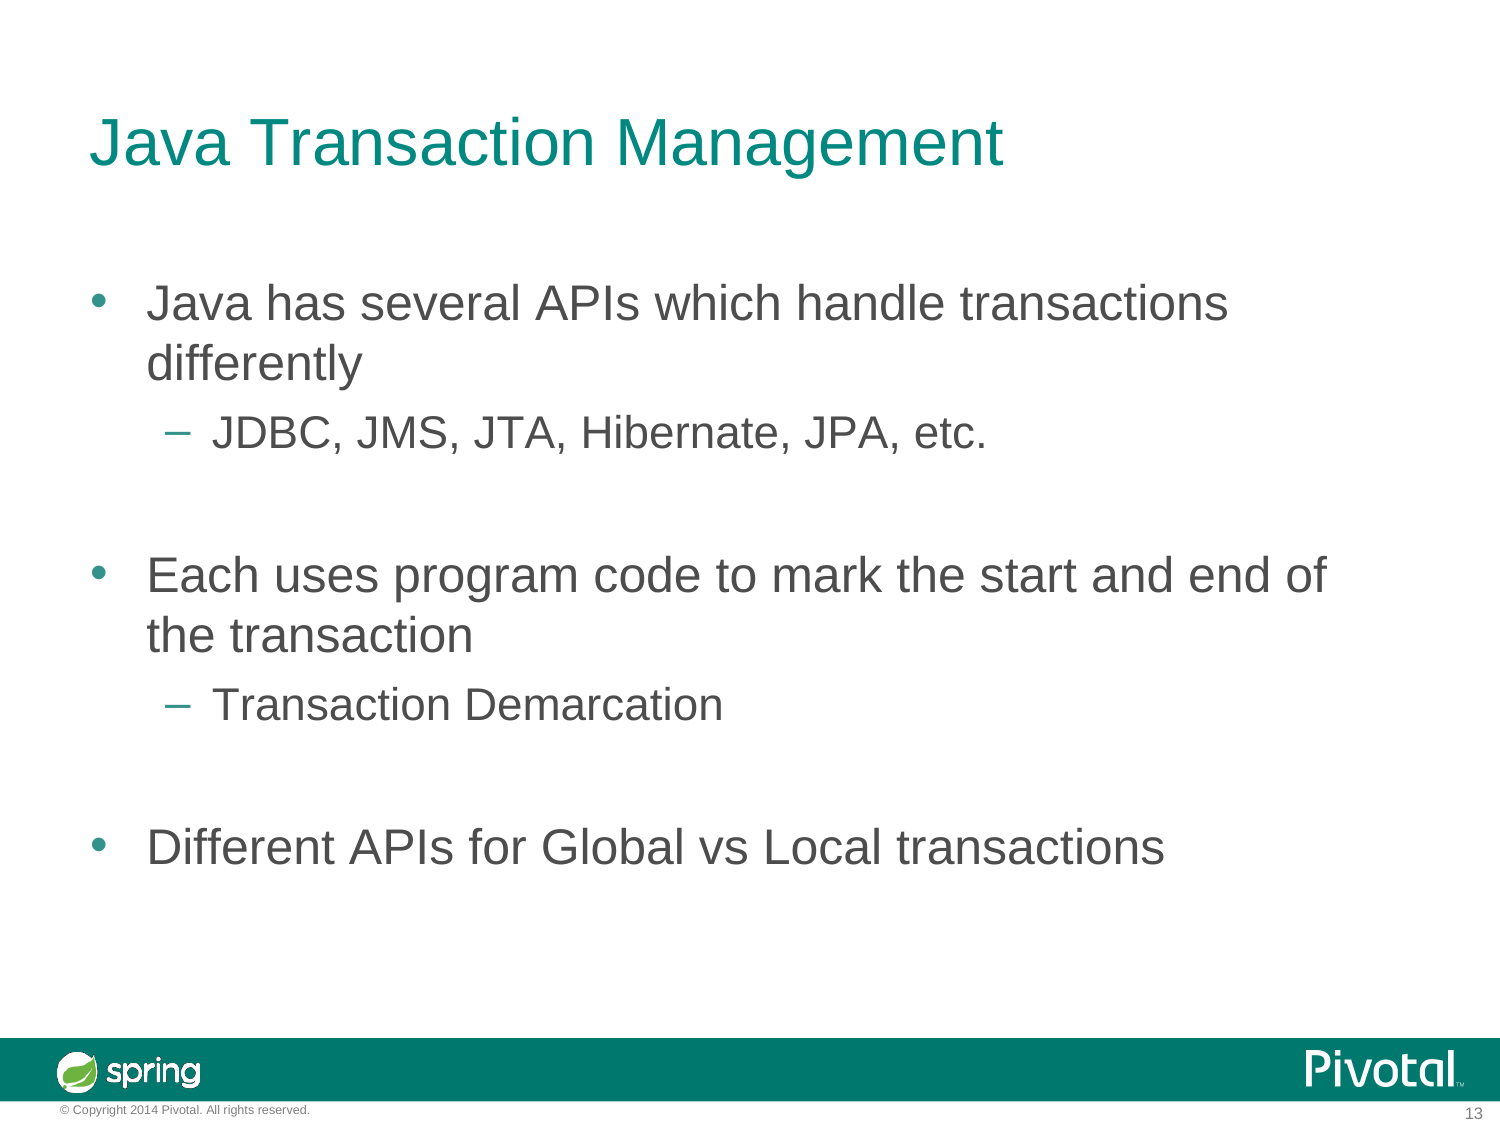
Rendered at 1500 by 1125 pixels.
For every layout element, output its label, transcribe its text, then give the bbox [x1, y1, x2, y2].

picture [1306, 1050, 1464, 1087]
list Java has several APIs which handle transactions differently JDBC, JMS, JTA, Hibernate, JPA, etc. Each uses program code to mark the start and end of the transaction Transaction Demarcation Different APIs for Global vs Local transactions [75, 262, 1426, 1005]
picture [32, 1041, 210, 1103]
title Java Transaction Management [75, 44, 1426, 233]
